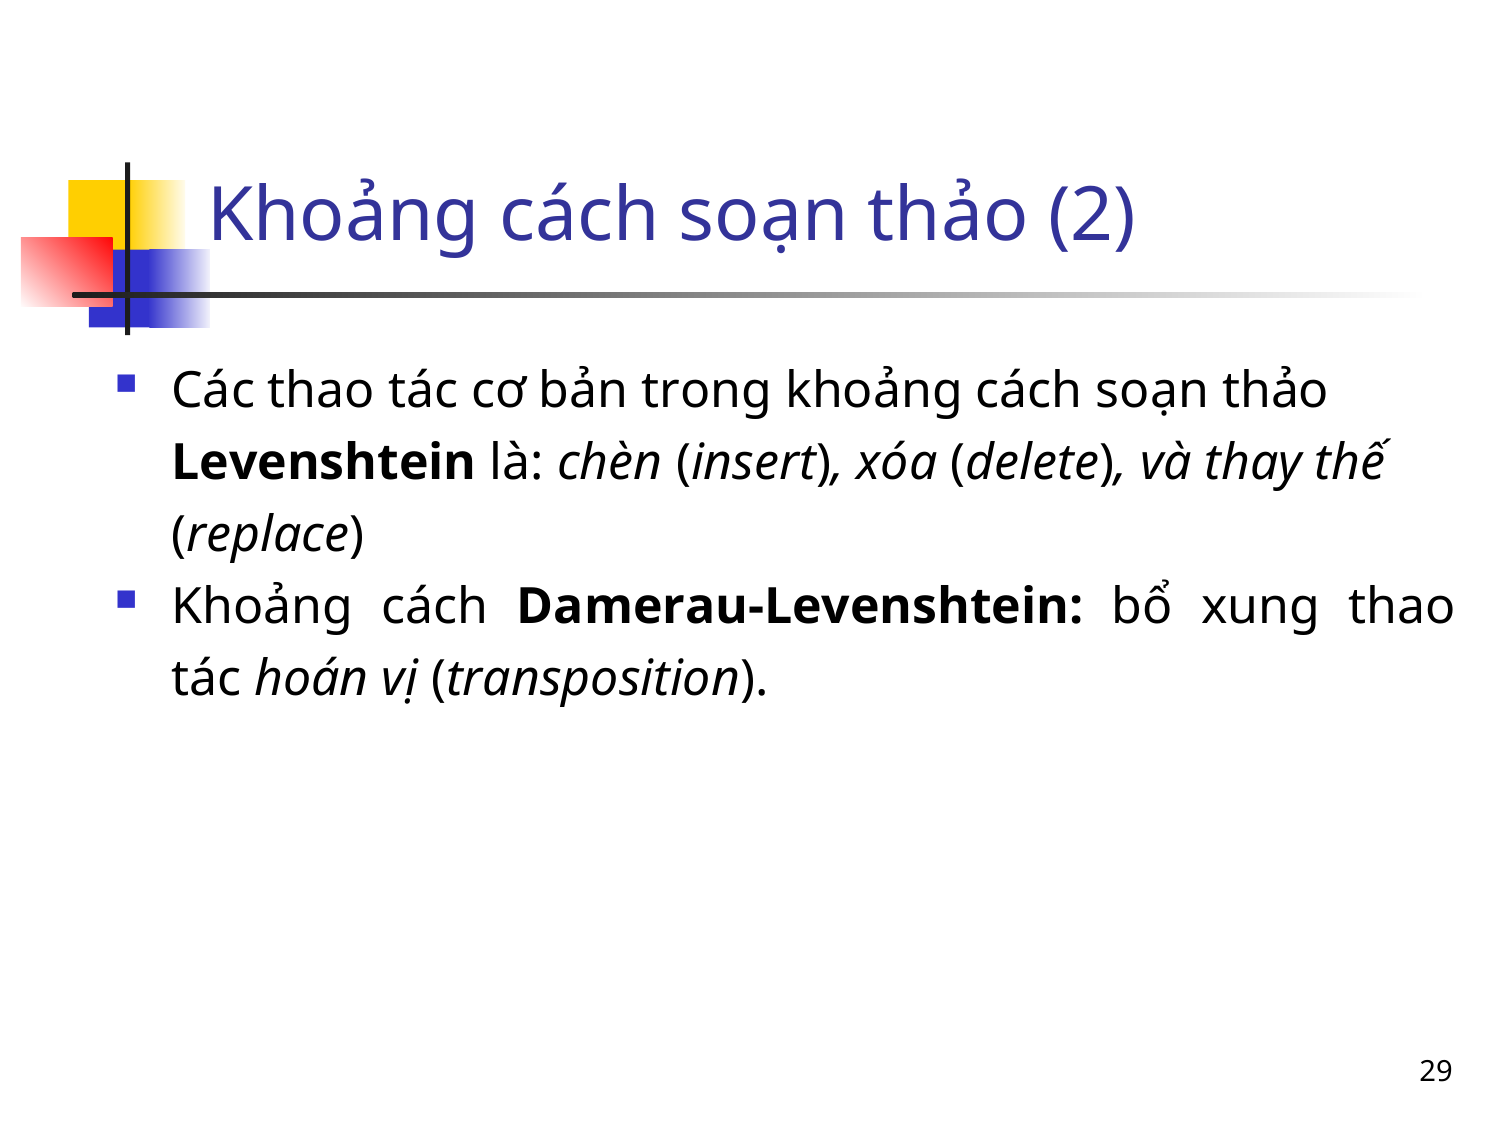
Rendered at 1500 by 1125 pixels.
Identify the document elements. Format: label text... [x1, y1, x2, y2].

title Khoảng cách soạn thảo (2) [192, 101, 1471, 264]
list Các thao tác cơ bản trong khoảng cách soạn thảo Levenshtein là: chèn (insert), xóa (delete), và thay thế (replace) Khoảng cách Damerau-Levenshtein: bổ xung thao tác hoán vị (transposition). [100, 337, 1471, 847]
text_box <number> [1155, 1024, 1468, 1100]
